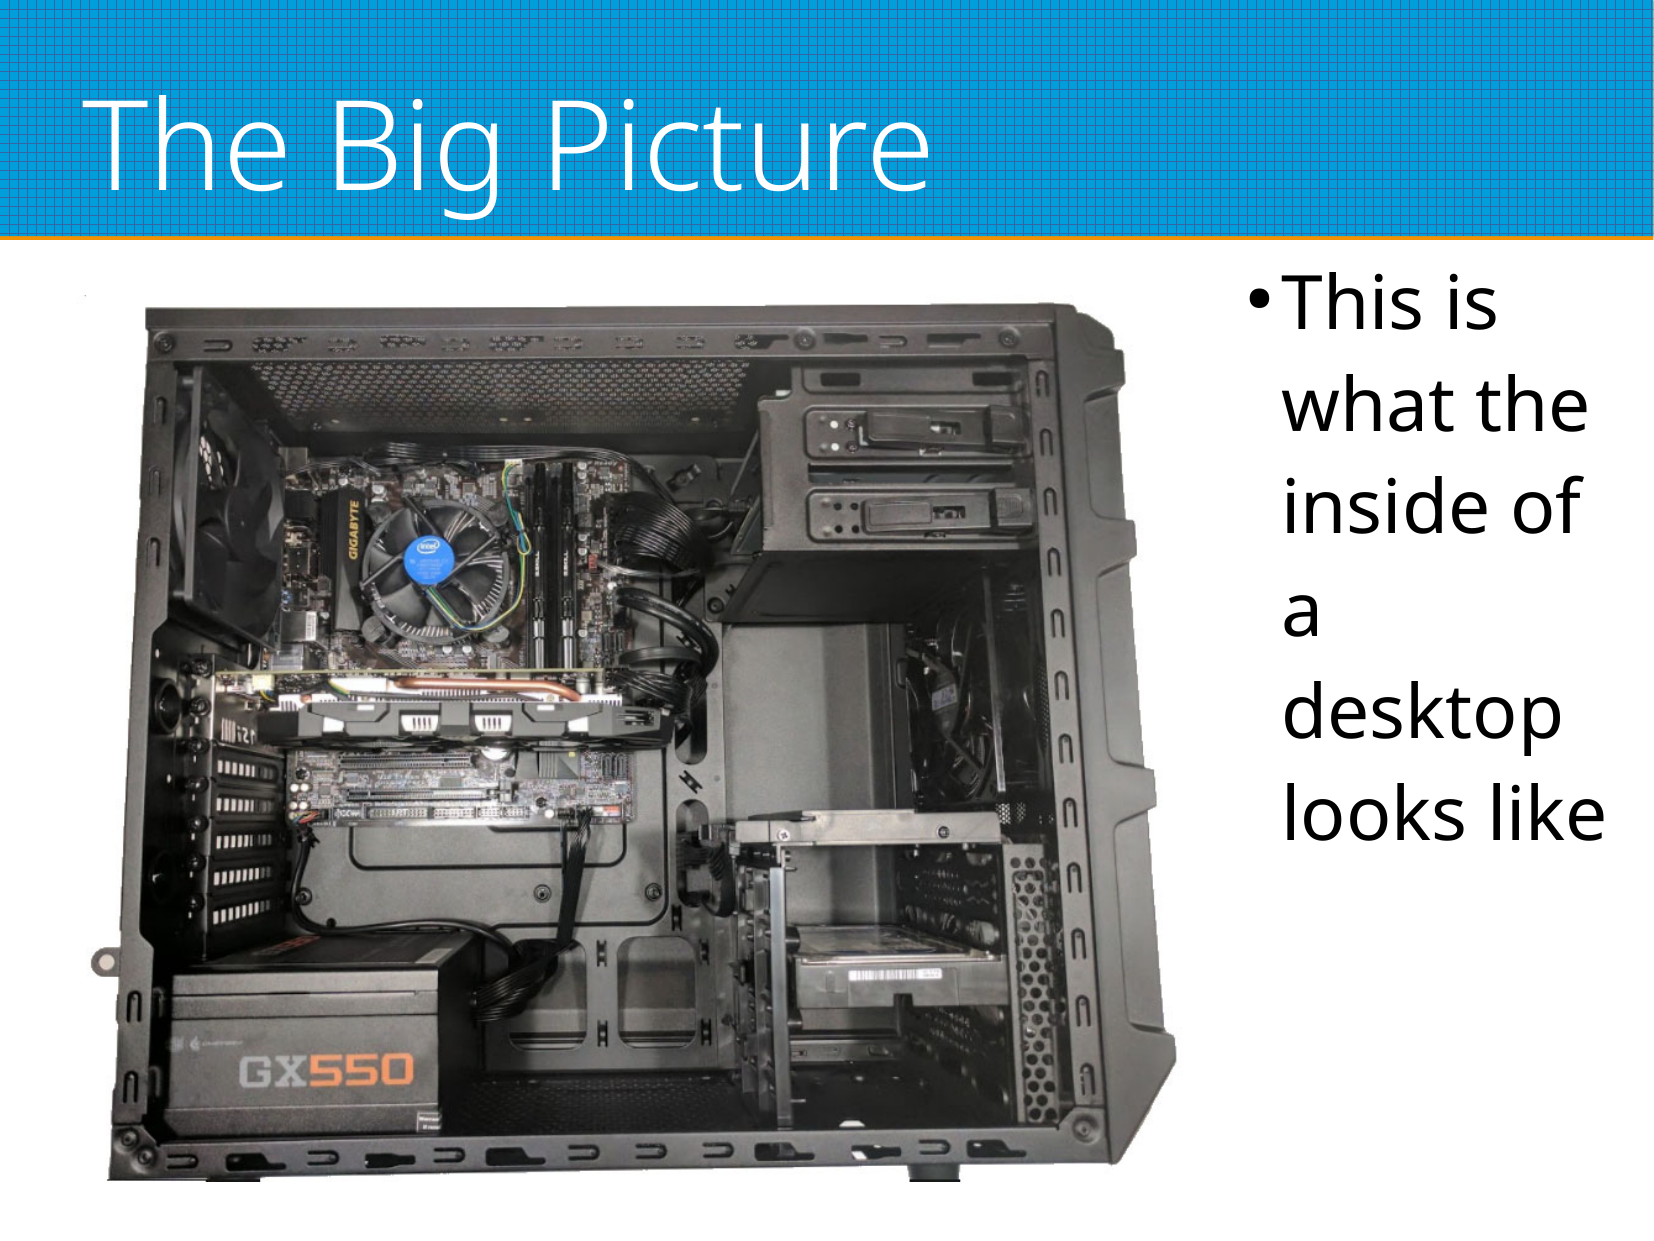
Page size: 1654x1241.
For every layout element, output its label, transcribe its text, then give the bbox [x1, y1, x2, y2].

text_box This is what the inside of a desktop looks like [1240, 314, 1625, 798]
title The Big Picture [82, 19, 1571, 227]
picture [17, 295, 1190, 1182]
